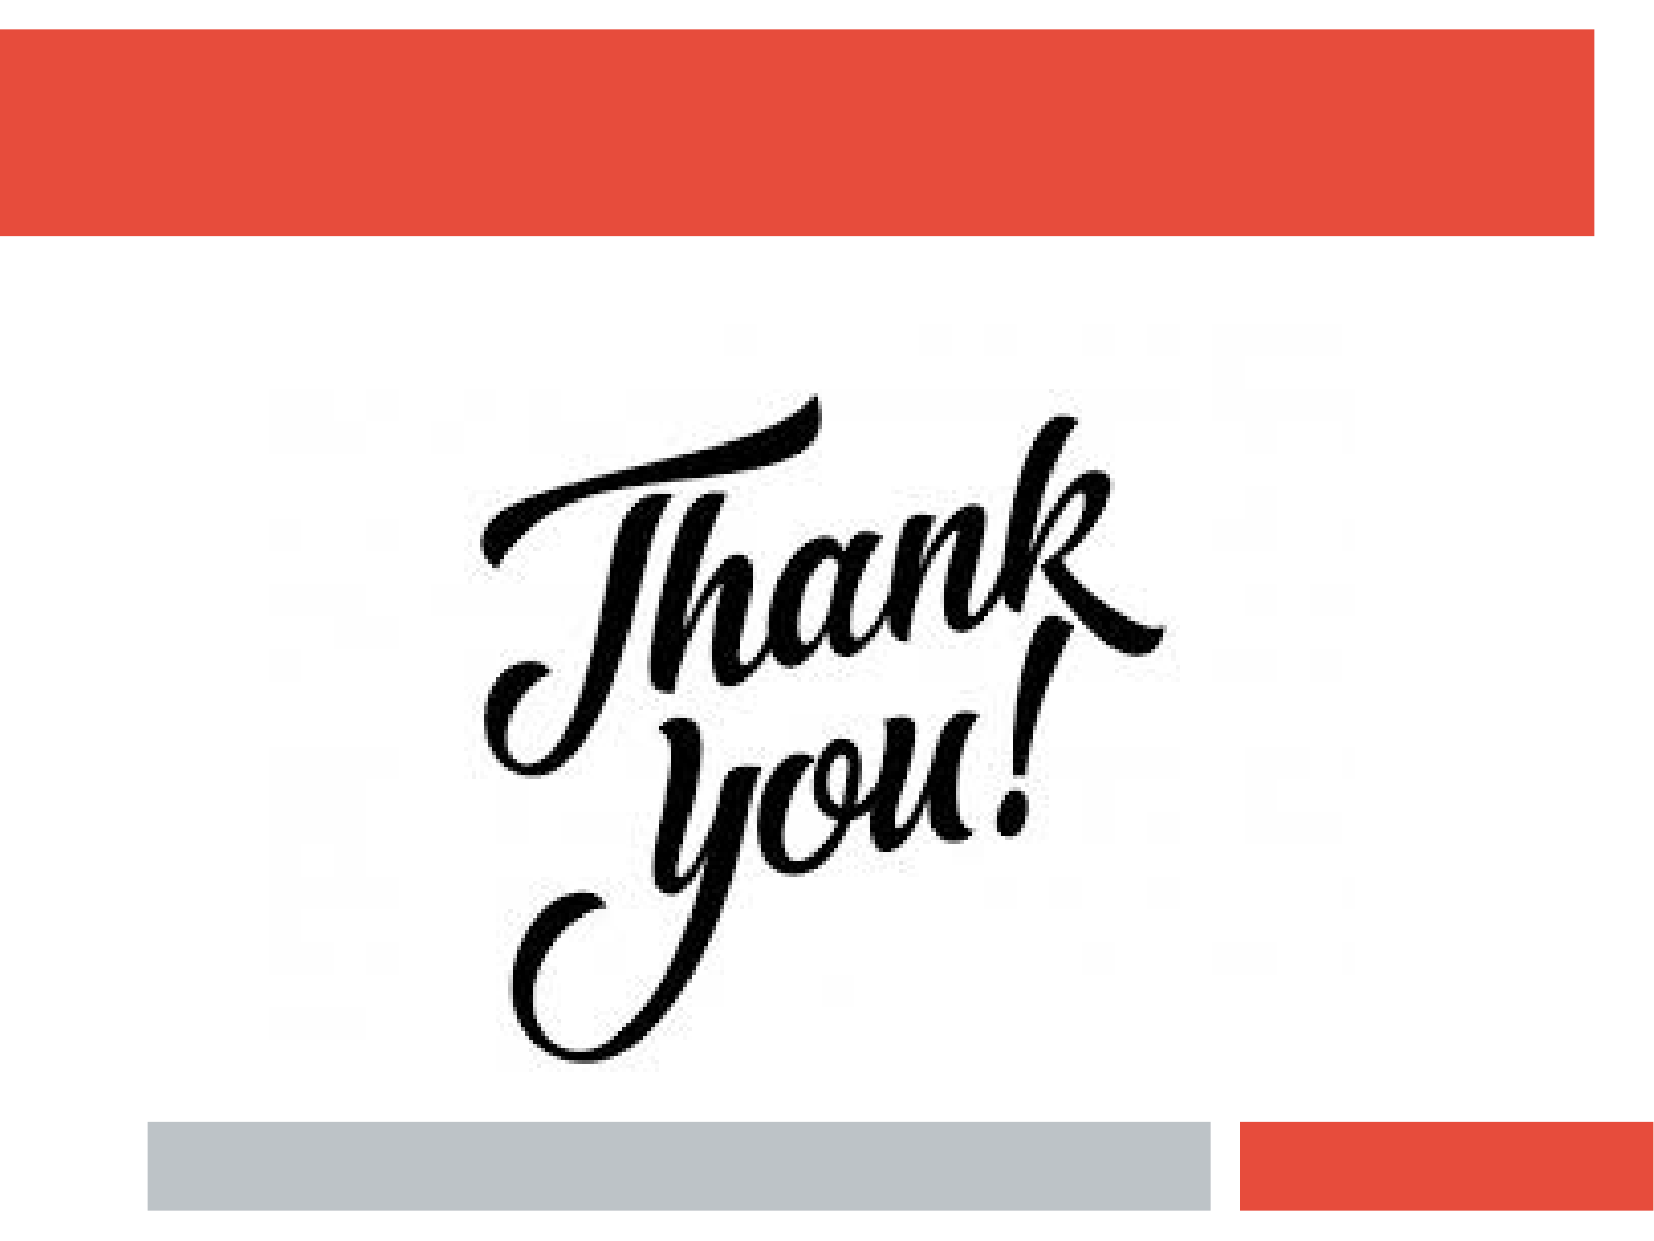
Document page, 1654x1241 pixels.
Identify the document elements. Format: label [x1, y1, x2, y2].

picture [269, 324, 1355, 1093]
